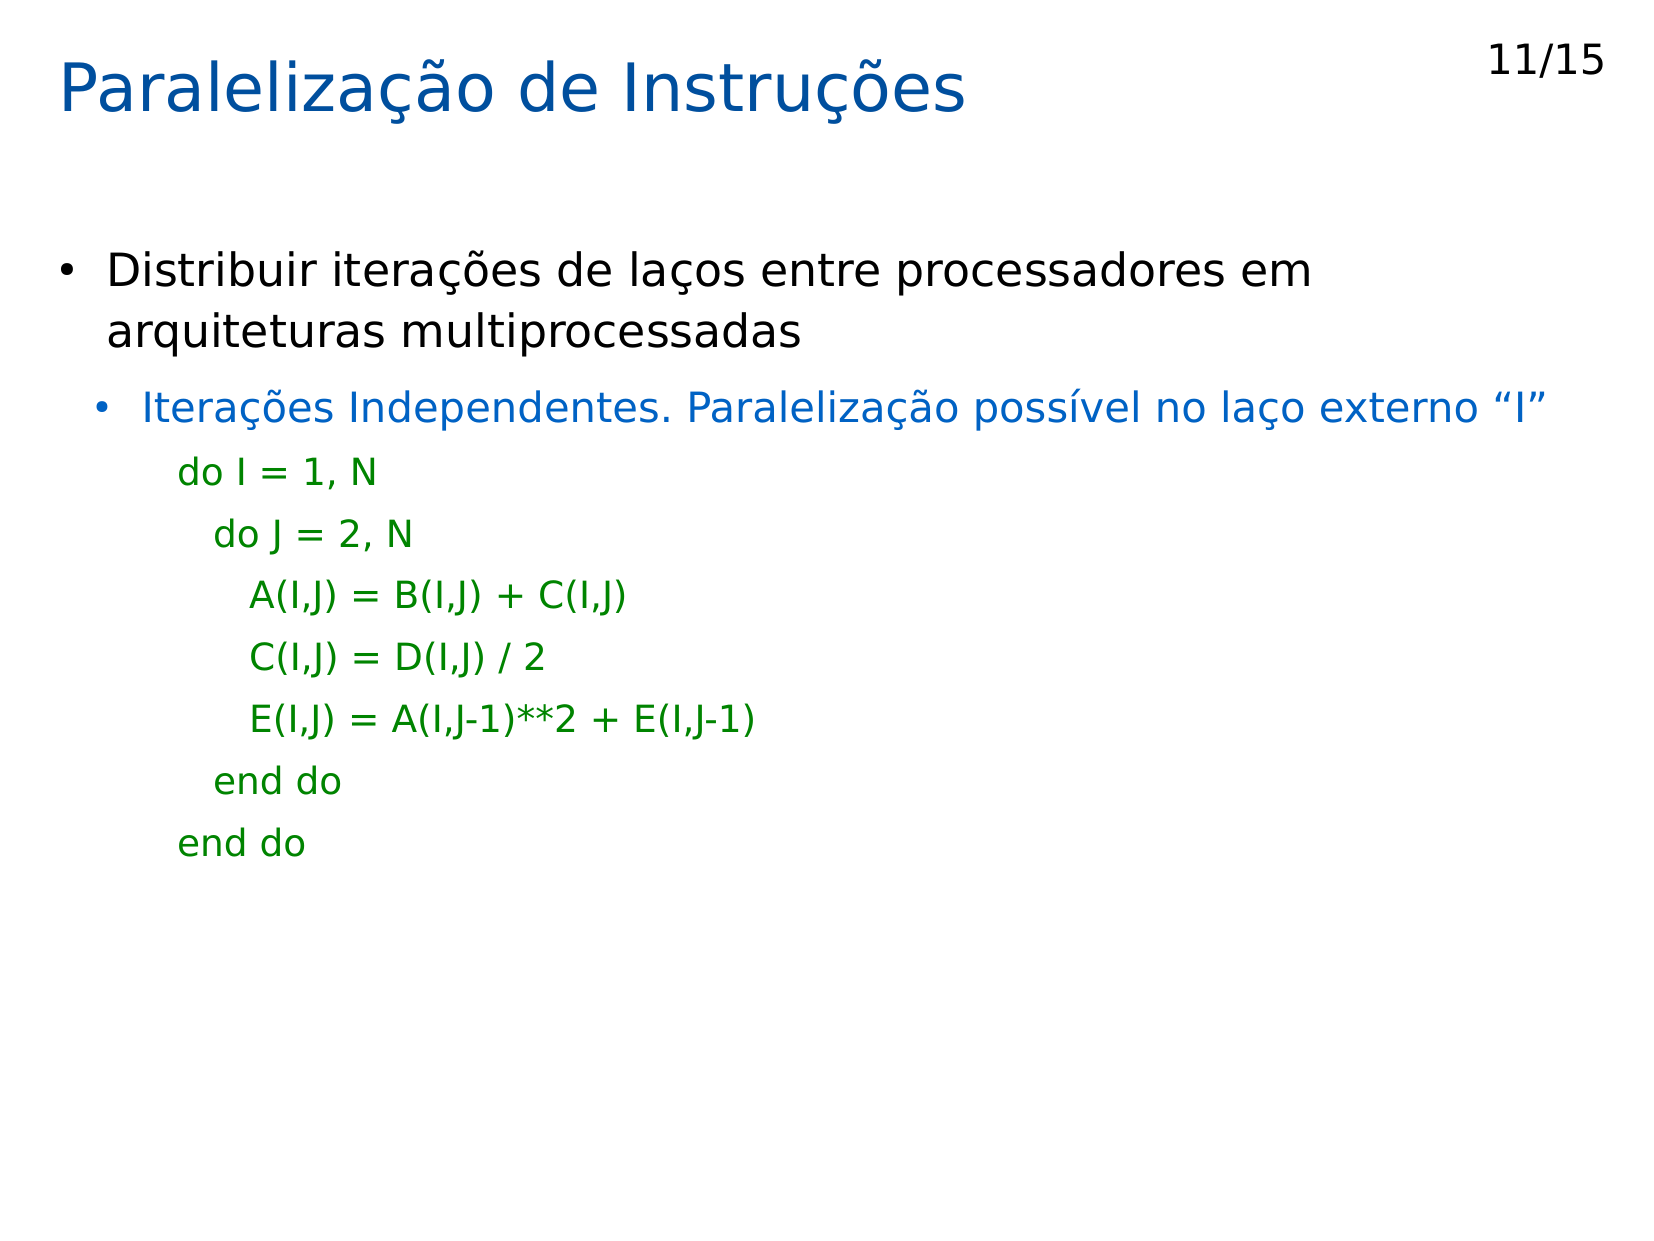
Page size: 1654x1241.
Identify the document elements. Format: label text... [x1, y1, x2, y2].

list Distribuir iterações de laços entre processadores em arquiteturas multiprocessadas Iterações Independentes. Paralelização possível no laço externo “I” do I = 1, N do J = 2, N A(I,J) = B(I,J) + C(I,J) C(I,J) = D(I,J) / 2 E(I,J) = A(I,J-1)**2 + E(I,J-1) end do end do [59, 236, 1595, 1211]
title Paralelização de Instruções [59, 29, 1506, 148]
